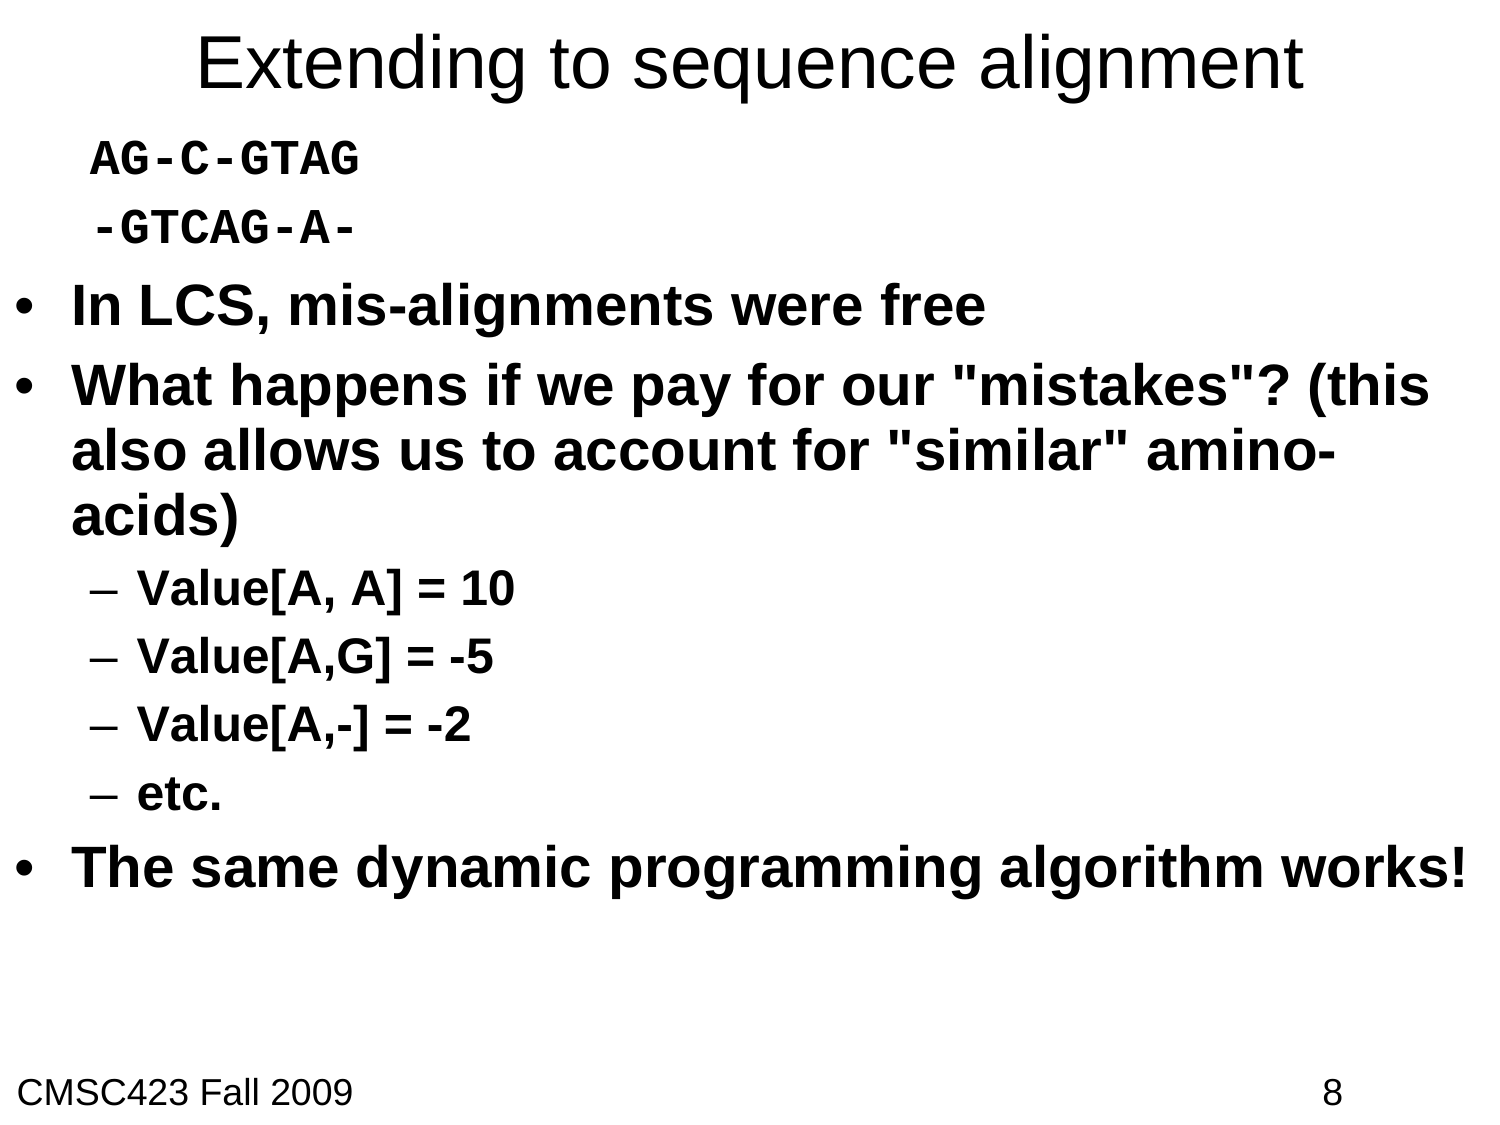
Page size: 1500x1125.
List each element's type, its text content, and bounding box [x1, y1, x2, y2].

list AG-C-GTAG -GTCAG-A- In LCS, mis-alignments were free What happens if we pay for our "mistakes"? (this also allows us to account for "similar" amino-acids) Value[A, A] = 10 Value[A,G] = -5 Value[A,-] = -2 etc. The same dynamic programming algorithm works! [0, 124, 1500, 1125]
title Extending to sequence alignment [0, 12, 1500, 113]
